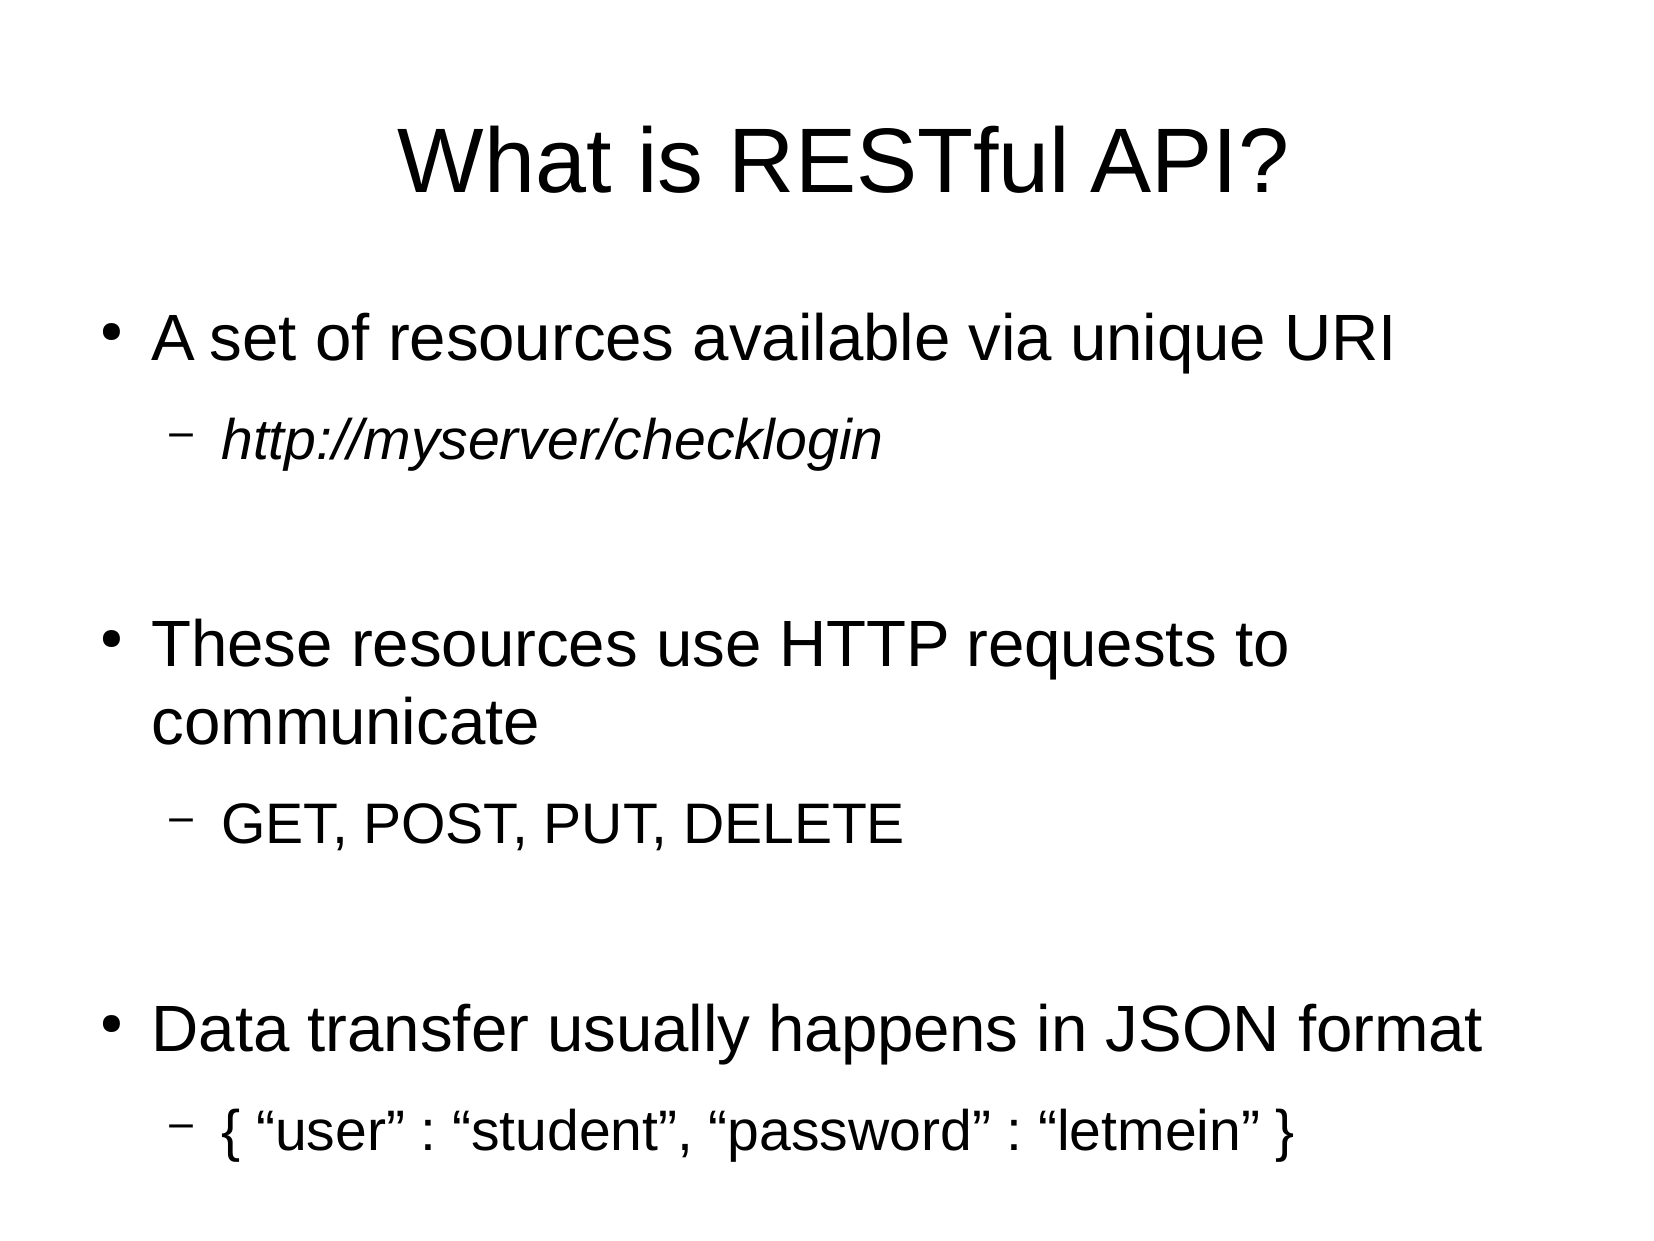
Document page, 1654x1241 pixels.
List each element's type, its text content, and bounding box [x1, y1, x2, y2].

title What is RESTful API? [82, 49, 1571, 257]
list A set of resources available via unique URI http://myserver/checklogin These resources use HTTP requests to communicate GET, POST, PUT, DELETE Data transfer usually happens in JSON format { “user” : “student”, “password” : “letmein” } [82, 290, 1571, 1164]
